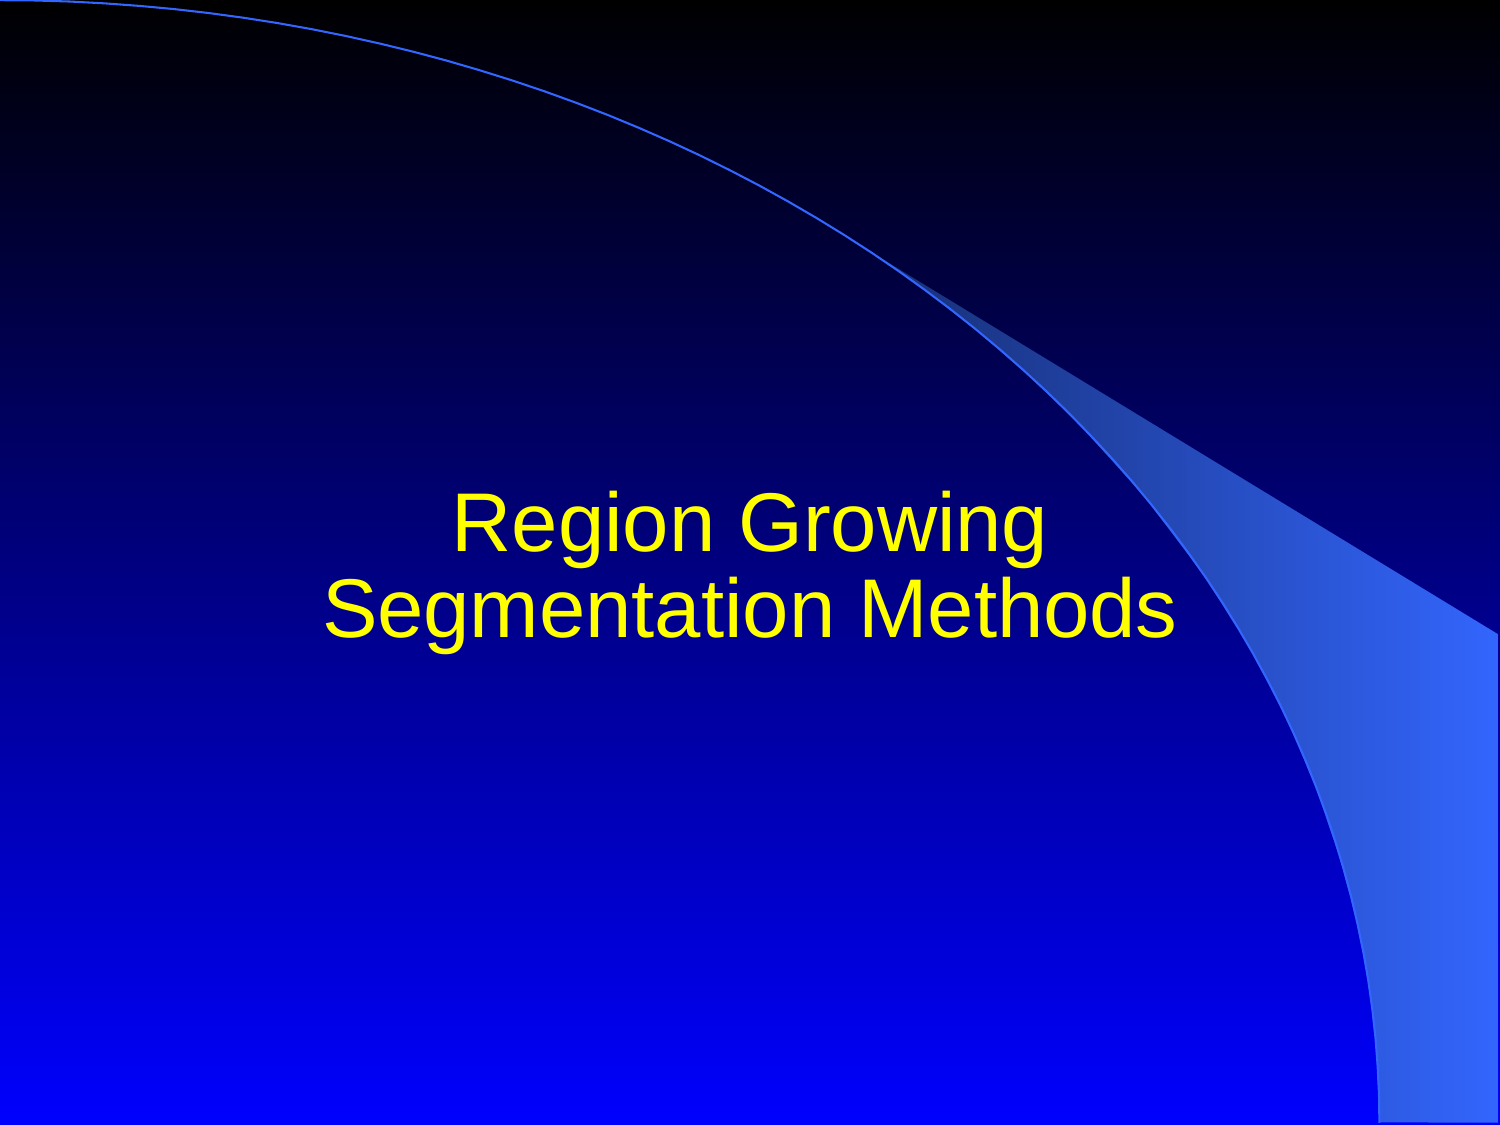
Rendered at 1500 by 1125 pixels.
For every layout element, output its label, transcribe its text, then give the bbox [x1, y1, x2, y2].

title Region Growing Segmentation Methods [112, 471, 1388, 667]
